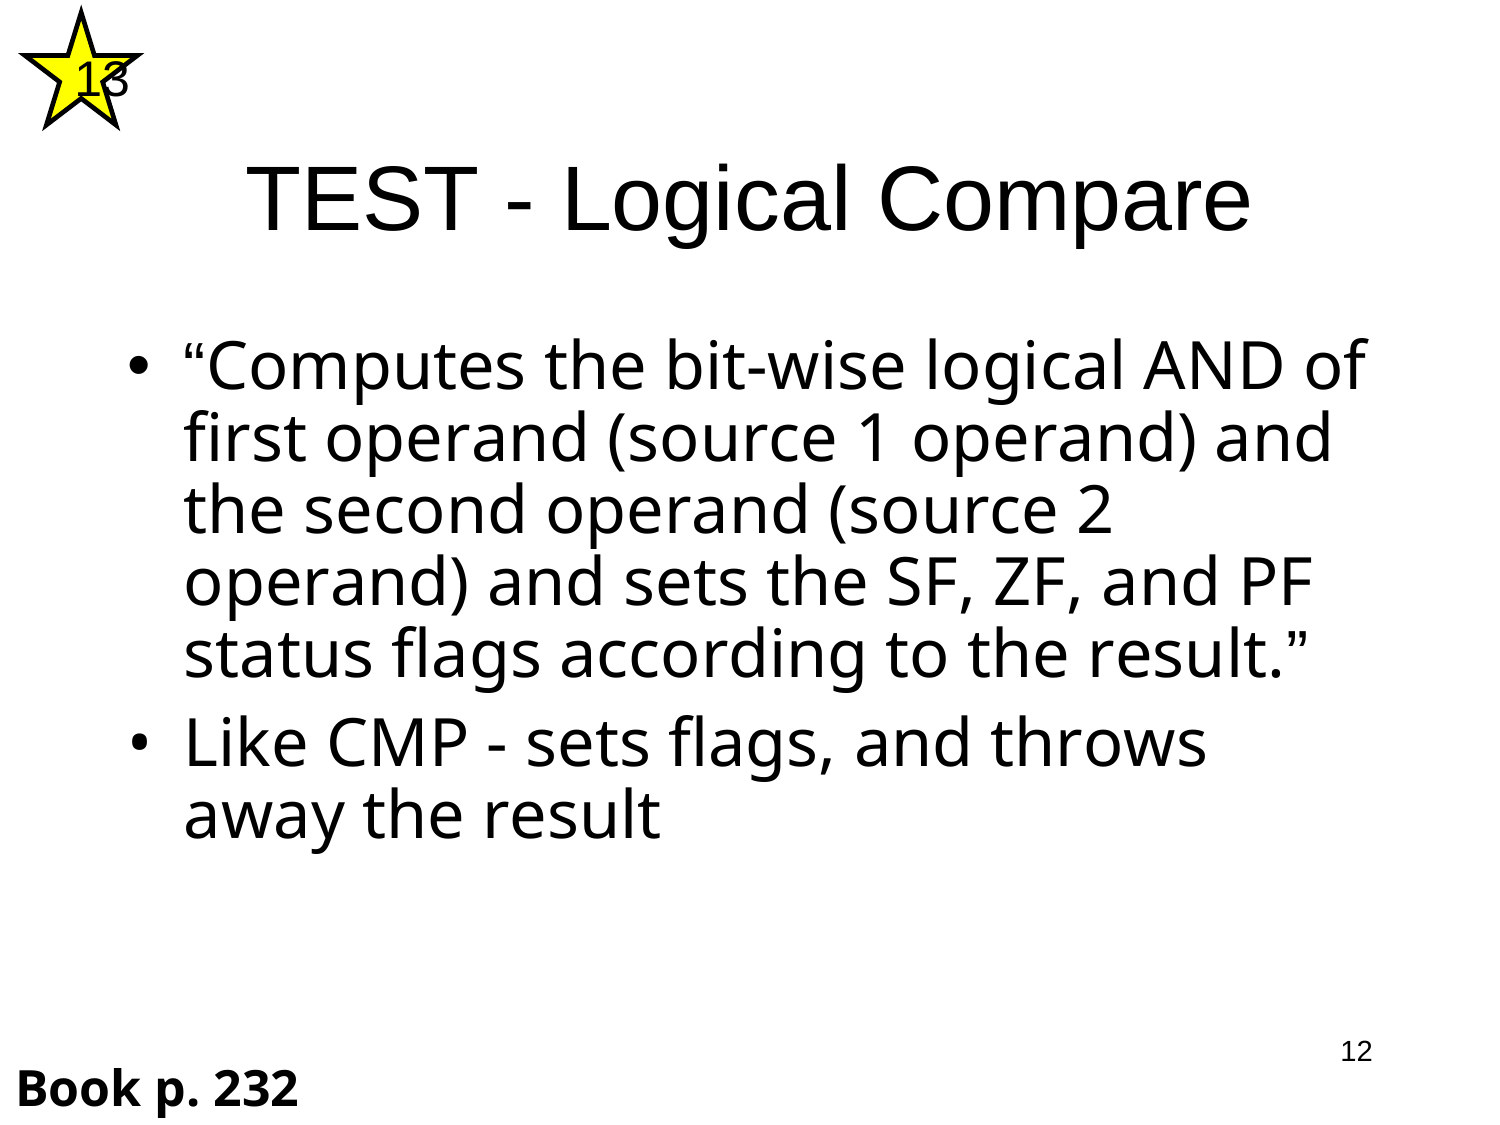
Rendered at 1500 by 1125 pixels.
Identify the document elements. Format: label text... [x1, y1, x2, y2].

title TEST - Logical Compare [112, 99, 1388, 288]
text_box Book p. 232 [0, 1049, 315, 1125]
text_box 13 [24, 12, 138, 125]
list “Computes the bit-wise logical AND of first operand (source 1 operand) and the second operand (source 2 operand) and sets the SF, ZF, and PF status flags according to the result.” Like CMP - sets flags, and throws away the result [112, 324, 1388, 1001]
text_box <number> [1074, 1025, 1388, 1101]
